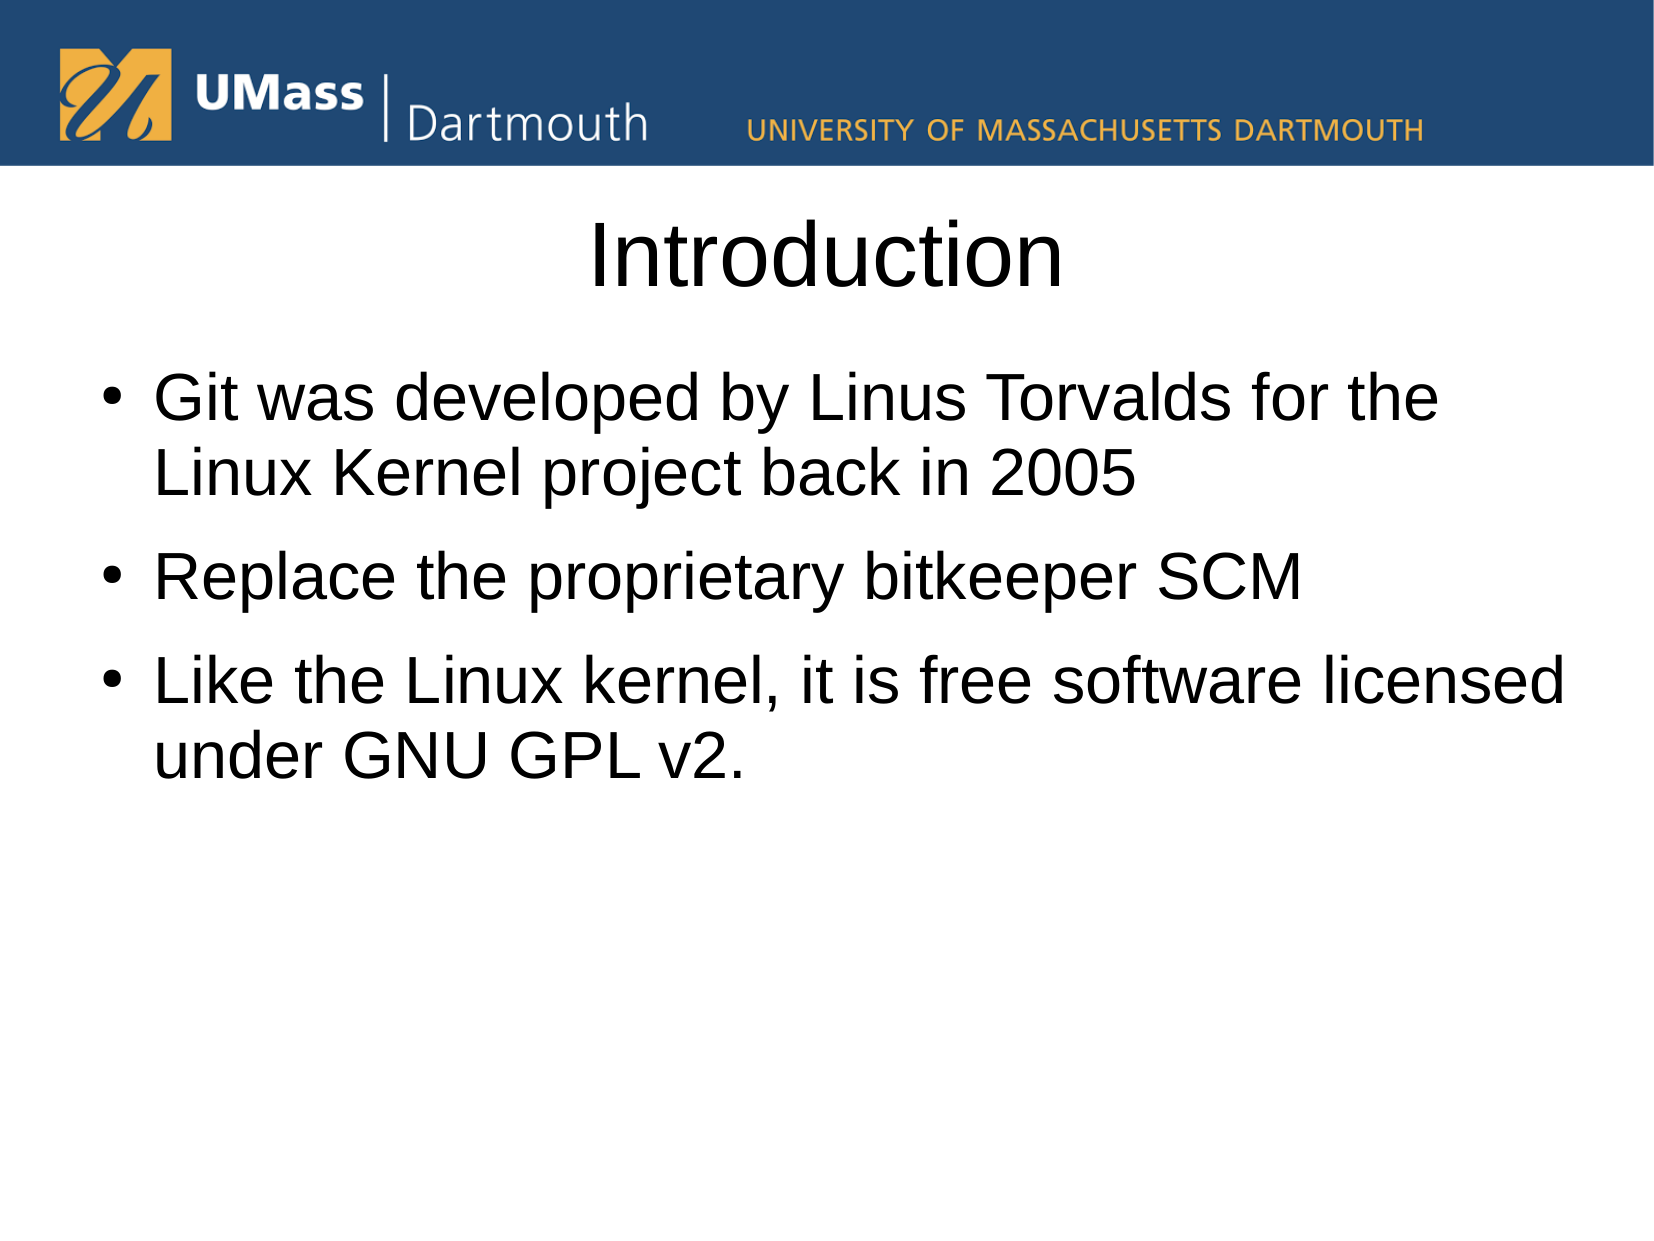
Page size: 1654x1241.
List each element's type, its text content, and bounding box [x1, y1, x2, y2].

picture [0, 0, 1654, 166]
list Git was developed by Linus Torvalds for the Linux Kernel project back in 2005 Replace the proprietary bitkeeper SCM Like the Linux kernel, it is free software licensed under GNU GPL v2. [82, 360, 1571, 1010]
title Introduction [82, 180, 1571, 331]
